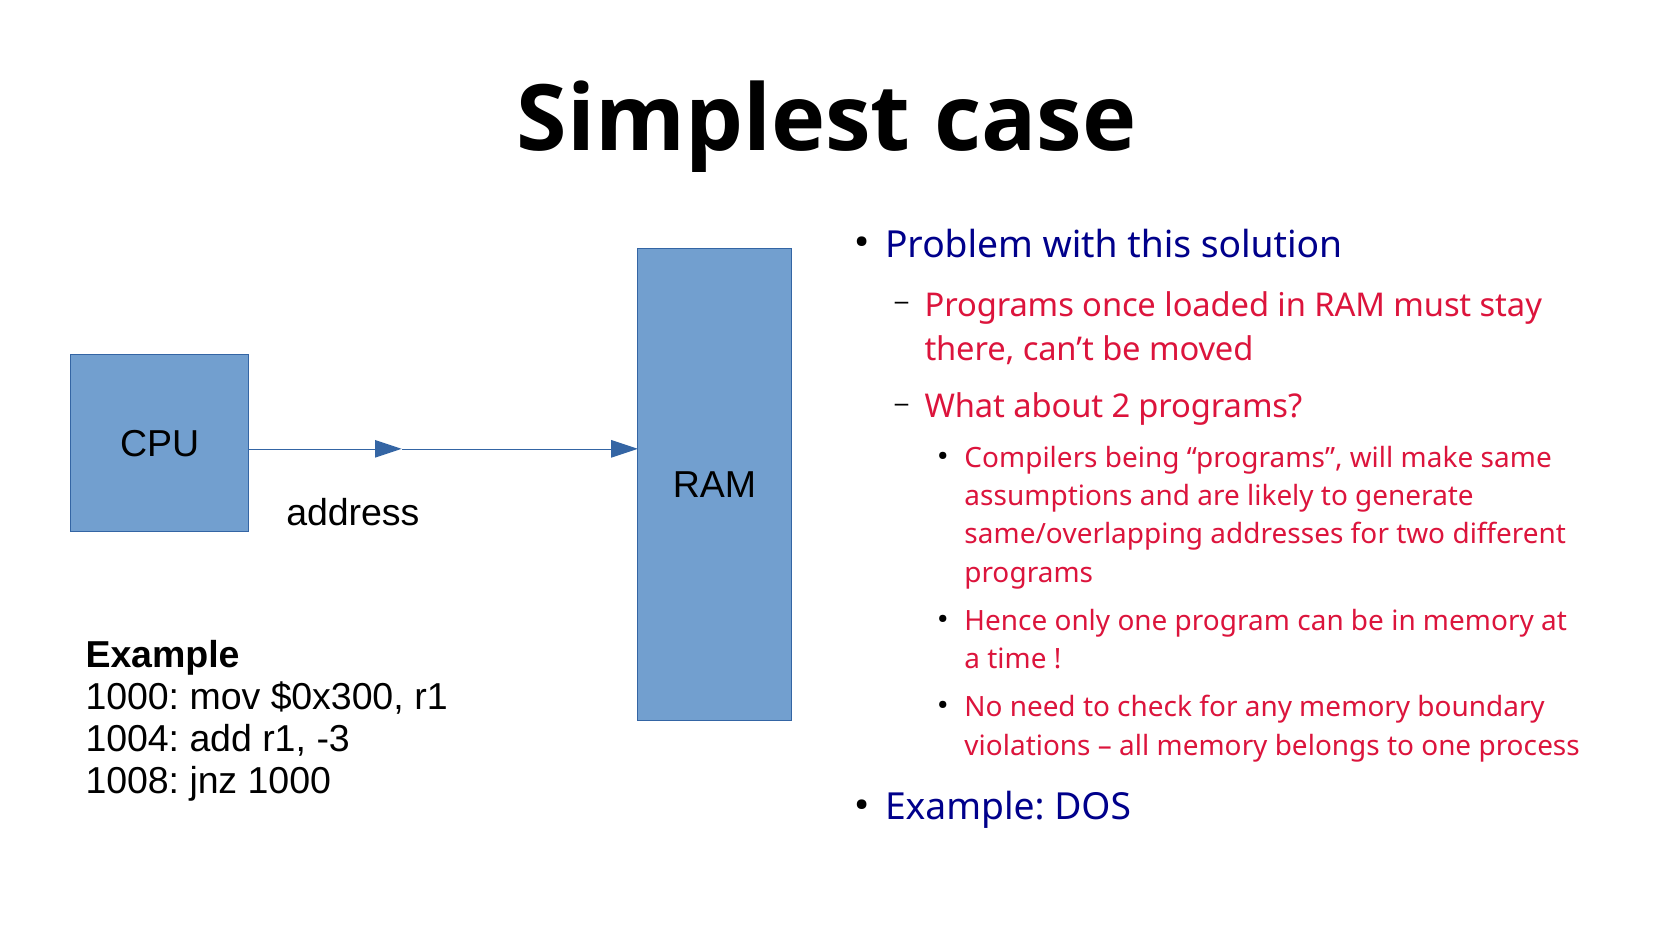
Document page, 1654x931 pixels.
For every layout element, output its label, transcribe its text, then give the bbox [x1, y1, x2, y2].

text_box RAM [637, 248, 792, 721]
text_box CPU [70, 354, 249, 532]
title Simplest case [82, 37, 1571, 193]
text_box address [271, 484, 435, 542]
list Problem with this solution Programs once loaded in RAM must stay there, can’t be moved What about 2 programs? Compilers being “programs”, will make same assumptions and are likely to generate same/overlapping addresses for two different programs Hence only one program can be in memory at a time ! No need to check for any memory boundary violations – all memory belongs to one process Example: DOS [845, 217, 1583, 863]
text_box Example 1000: mov $0x300, r1 1004: add r1, -3 1008: jnz 1000 [70, 625, 603, 809]
